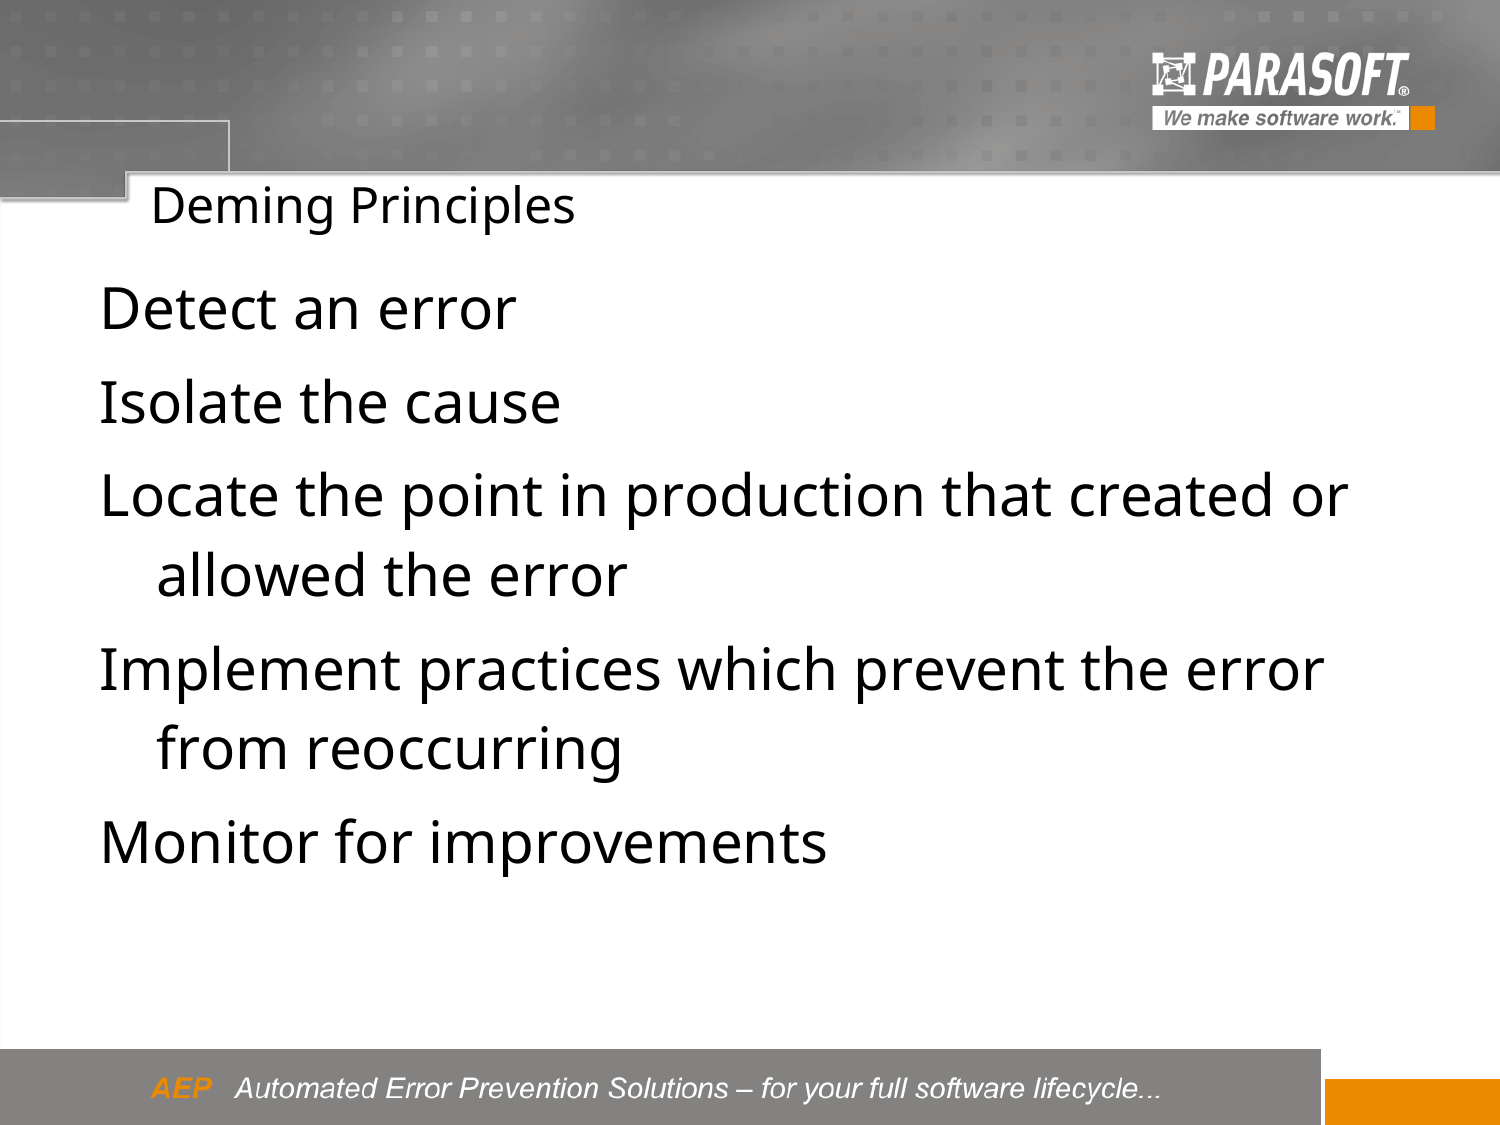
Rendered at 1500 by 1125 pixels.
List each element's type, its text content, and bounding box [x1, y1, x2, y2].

picture [0, 0, 1500, 1125]
list Detect an error Isolate the cause Locate the point in production that created or allowed the error Implement practices which prevent the error from reoccurring Monitor for improvements [99, 267, 1450, 995]
title Deming Principles [150, 173, 1426, 235]
